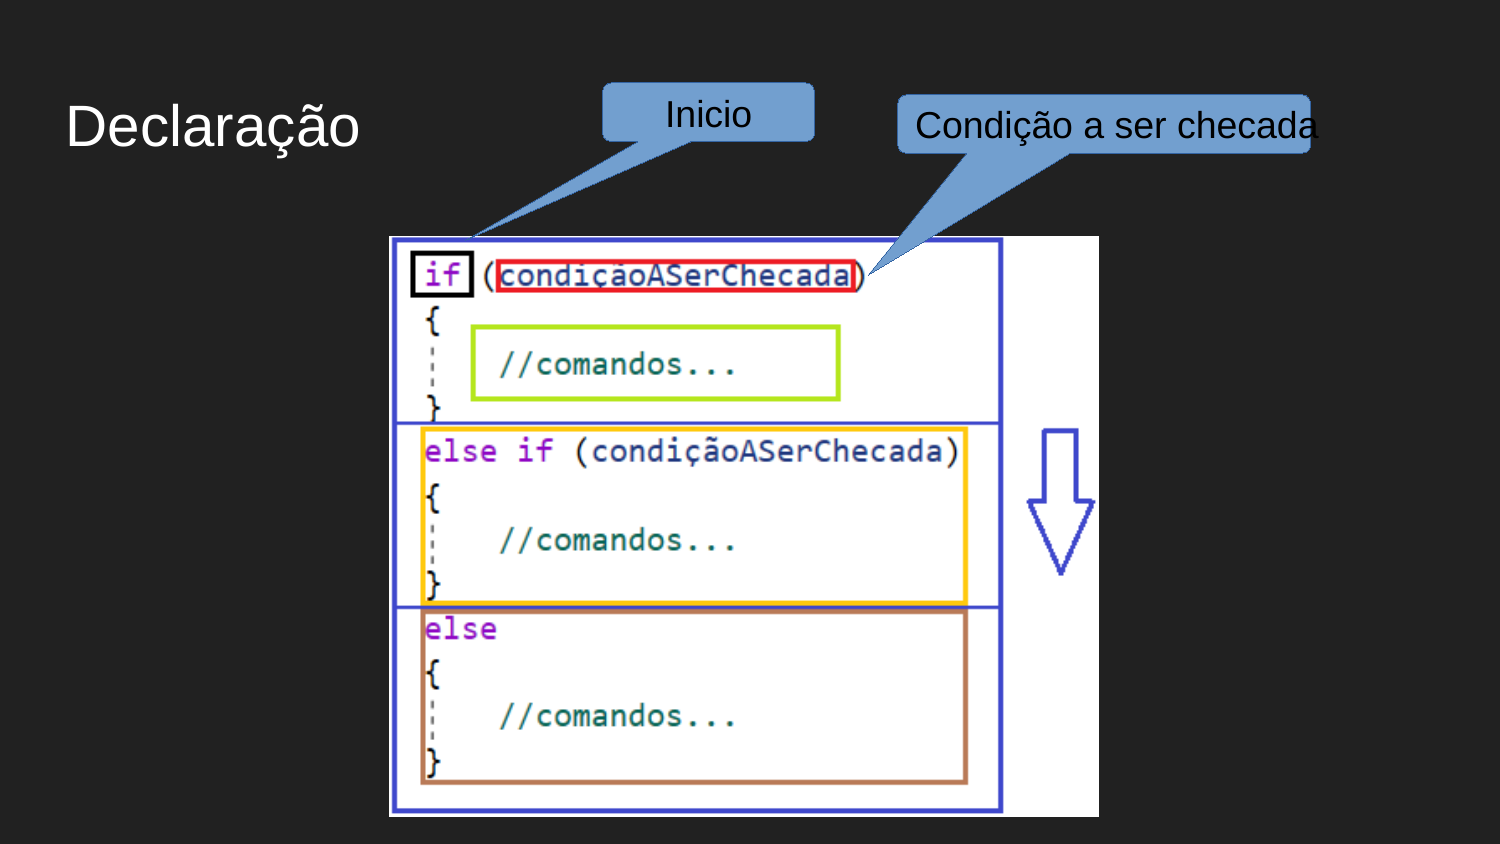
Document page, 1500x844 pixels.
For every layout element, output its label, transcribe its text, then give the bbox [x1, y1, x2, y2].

text_box Condição a ser checada [868, 94, 1311, 276]
picture [389, 236, 1099, 817]
text_box Inicio [465, 82, 815, 241]
text_box Declaração [51, 72, 402, 167]
